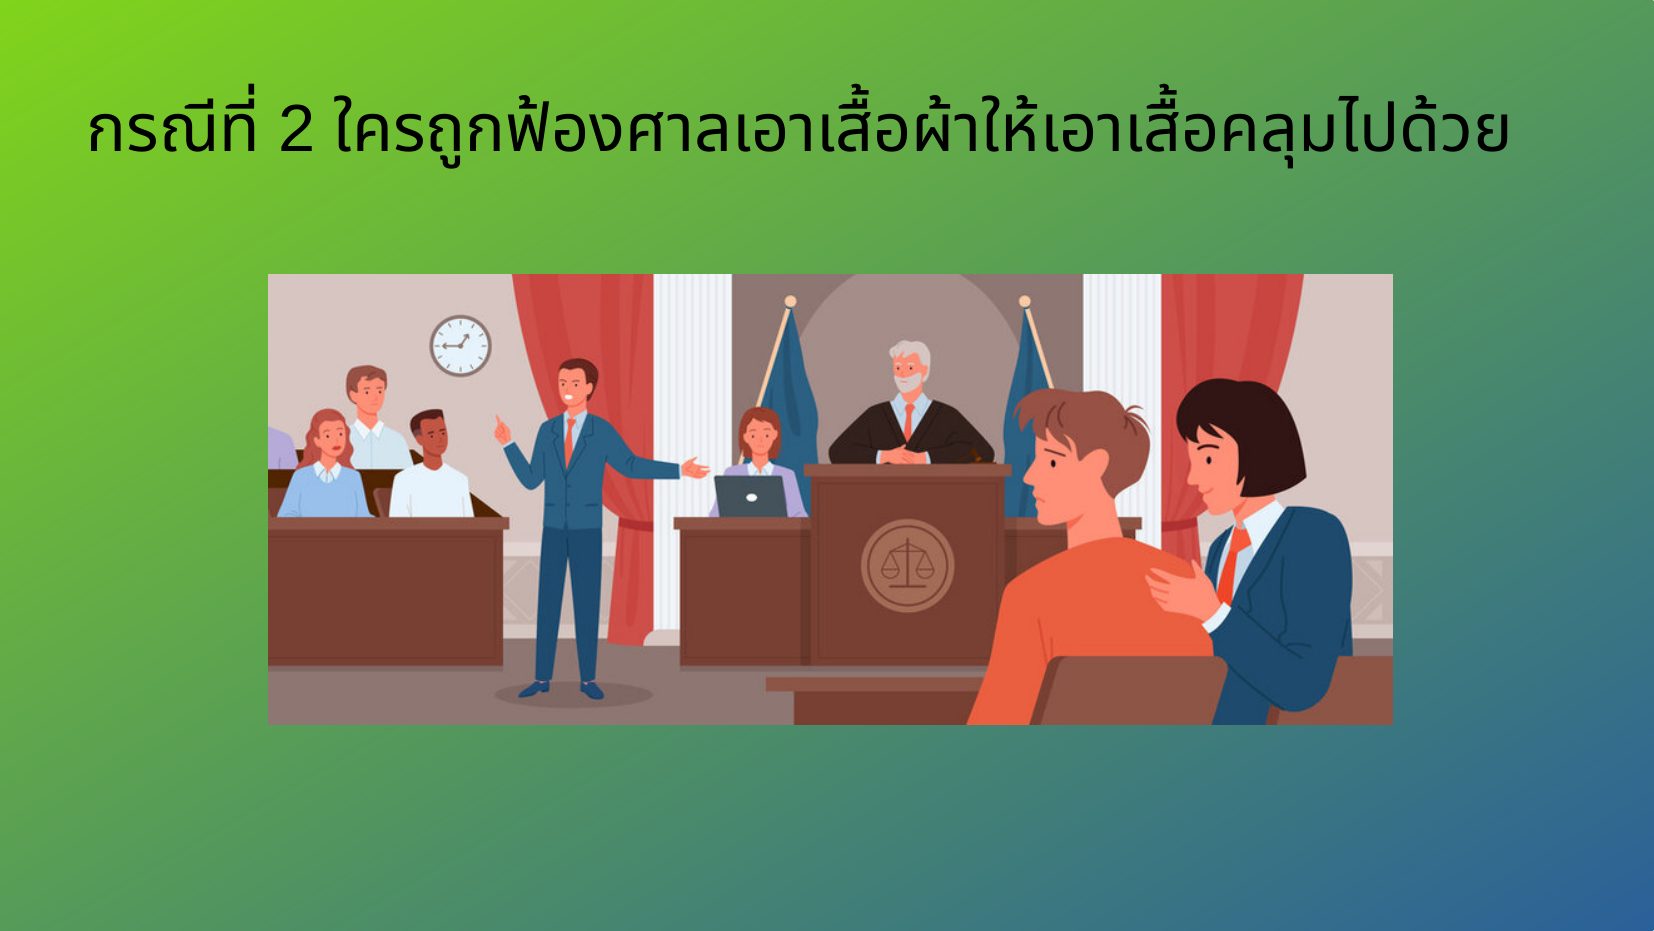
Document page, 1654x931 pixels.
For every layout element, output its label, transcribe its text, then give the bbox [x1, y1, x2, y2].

picture [268, 274, 1393, 725]
subtitle กรณีที่ 2 ใครถูกฟ้องศาลเอาเสื้อผ้าให้เอาเสื้อคลุมไปด้วย [86, 75, 1576, 195]
